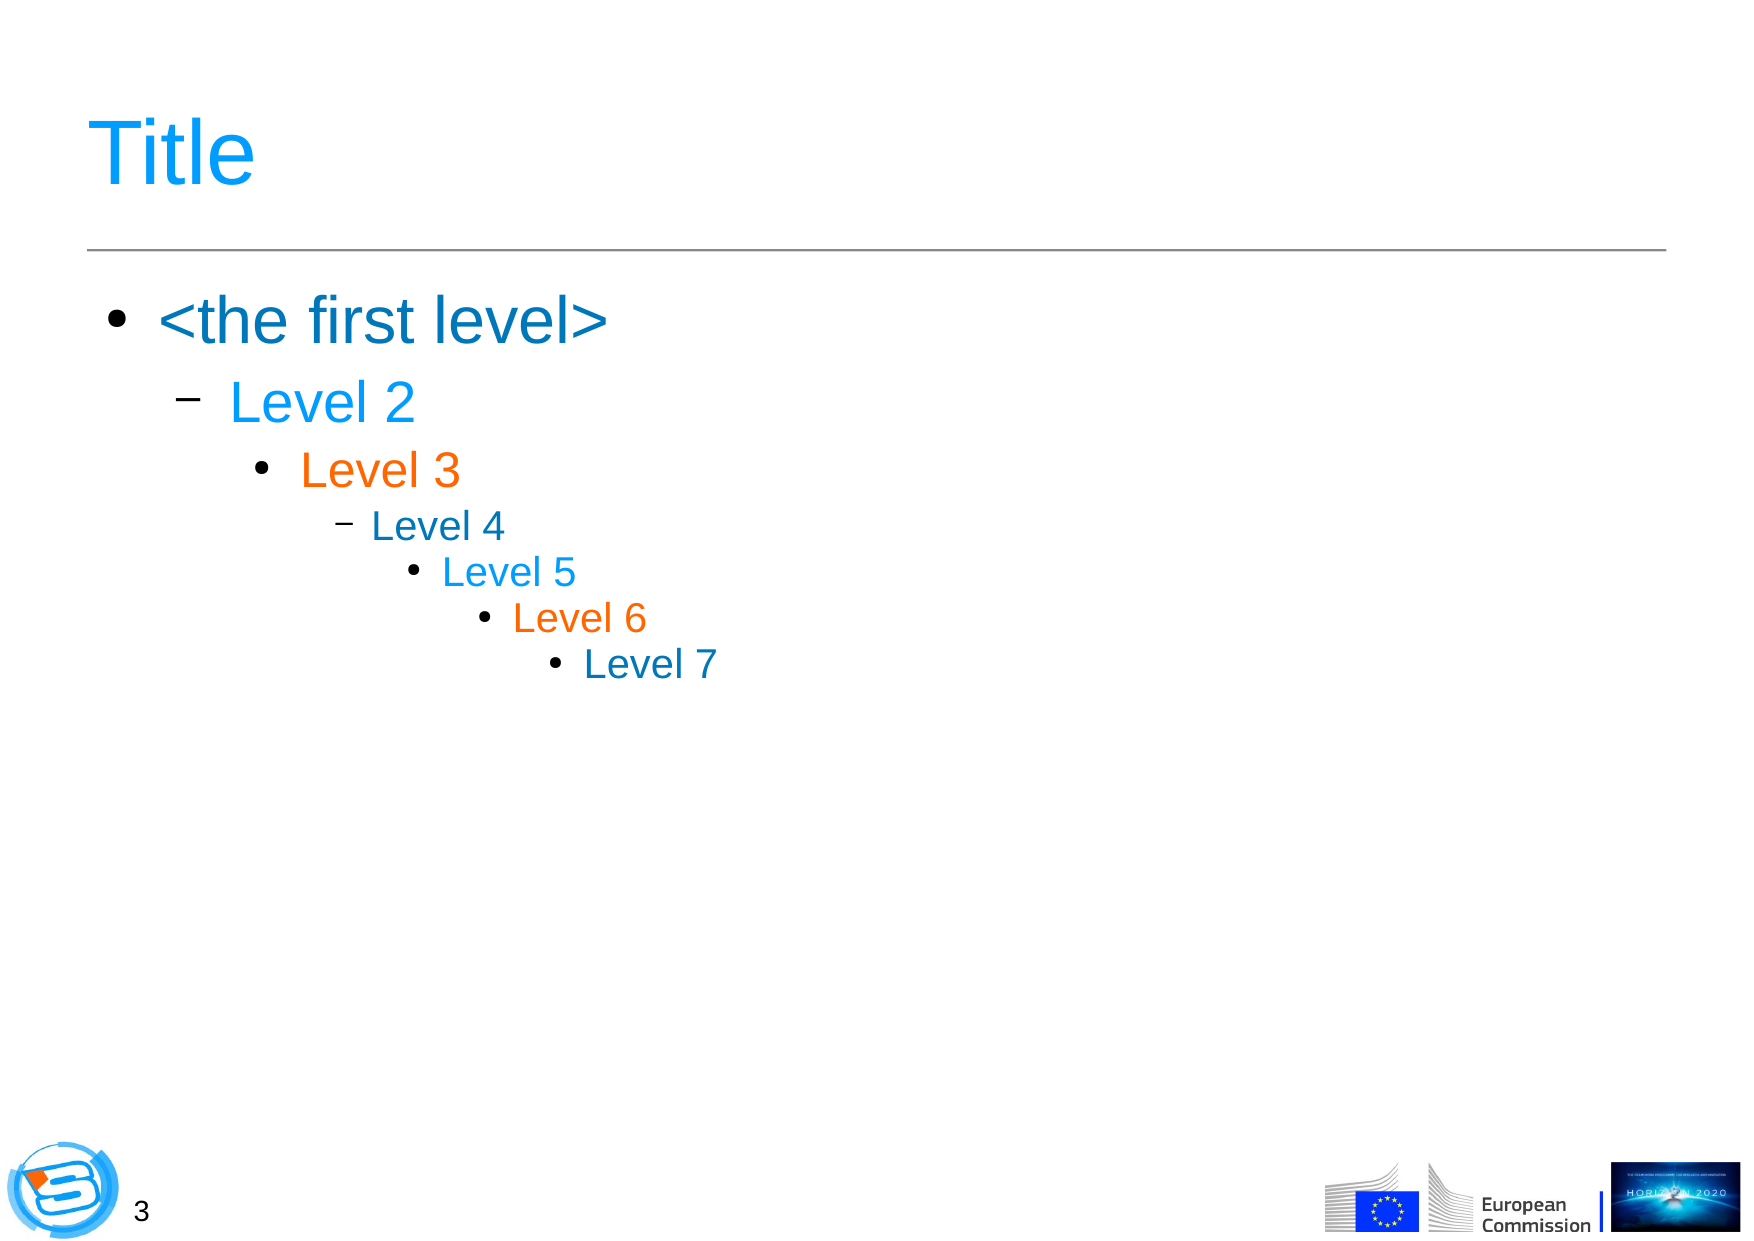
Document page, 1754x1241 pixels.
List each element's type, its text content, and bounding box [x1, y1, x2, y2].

picture [4, 1139, 122, 1241]
picture [1325, 1162, 1603, 1232]
list <the first level> Level 2 Level 3 Level 4 Level 5 Level 6 Level 7 [87, 290, 1667, 1010]
title Title [87, 49, 1667, 257]
picture [1611, 1162, 1741, 1232]
